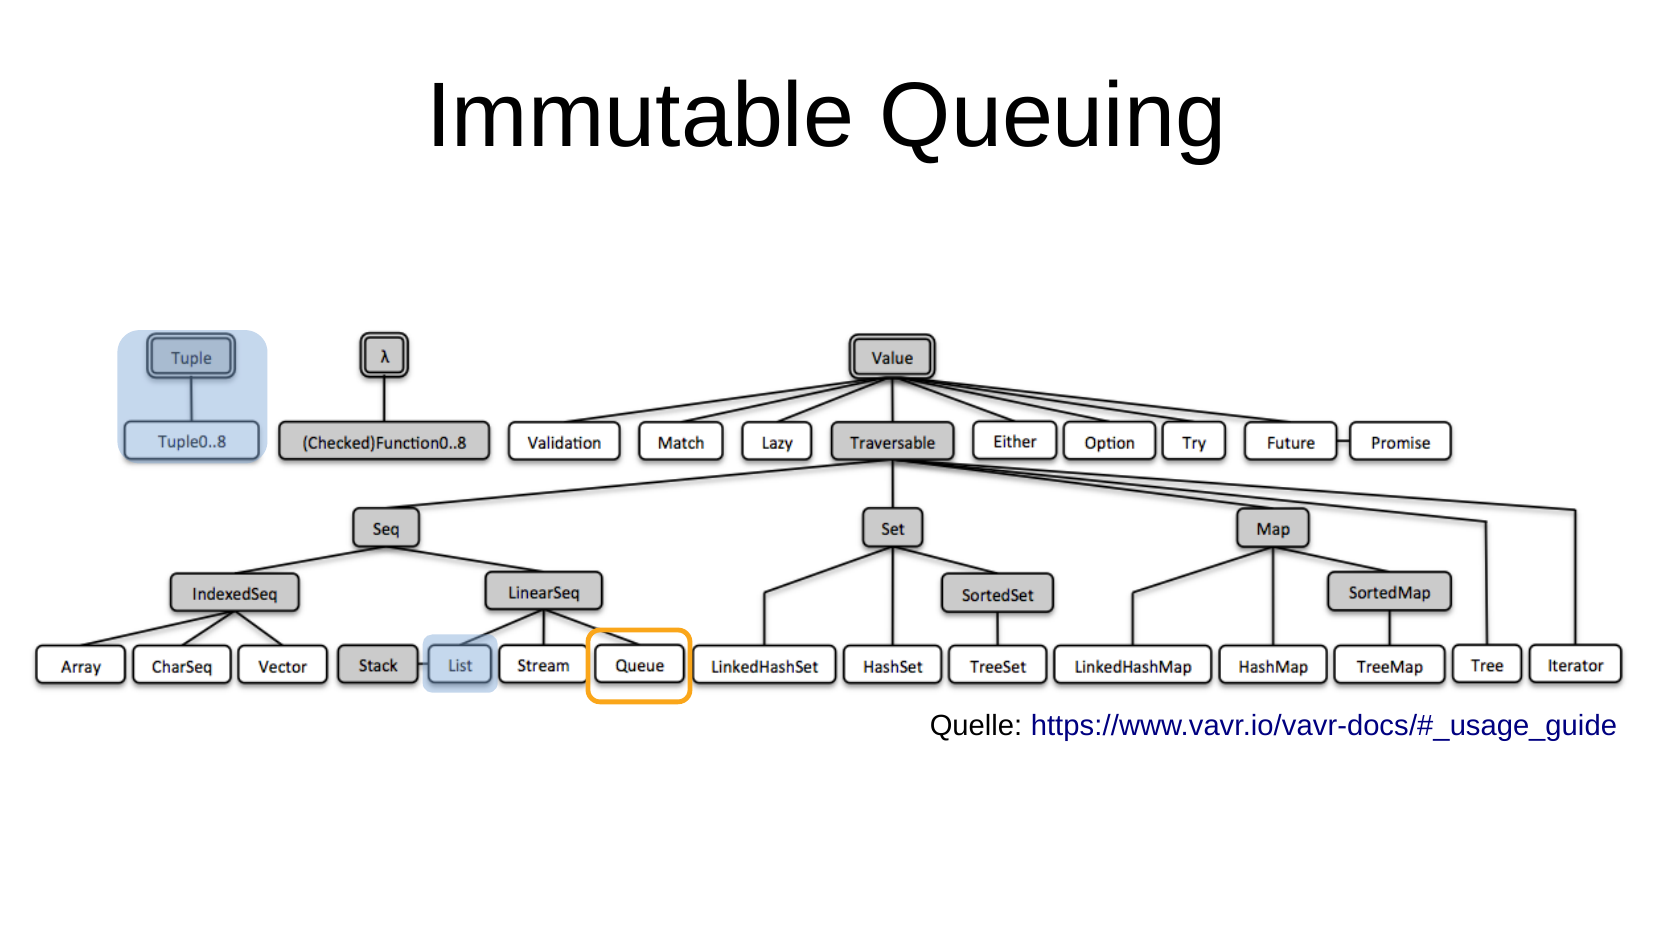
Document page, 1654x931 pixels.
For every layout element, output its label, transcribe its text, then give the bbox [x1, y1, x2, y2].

picture [26, 323, 1632, 702]
text_box Quelle: https://www.vavr.io/vavr-docs/#_usage_guide [915, 701, 1636, 750]
title Immutable Queuing [82, 37, 1571, 193]
text_box [117, 330, 268, 464]
text_box [422, 634, 498, 693]
picture [591, 633, 687, 699]
